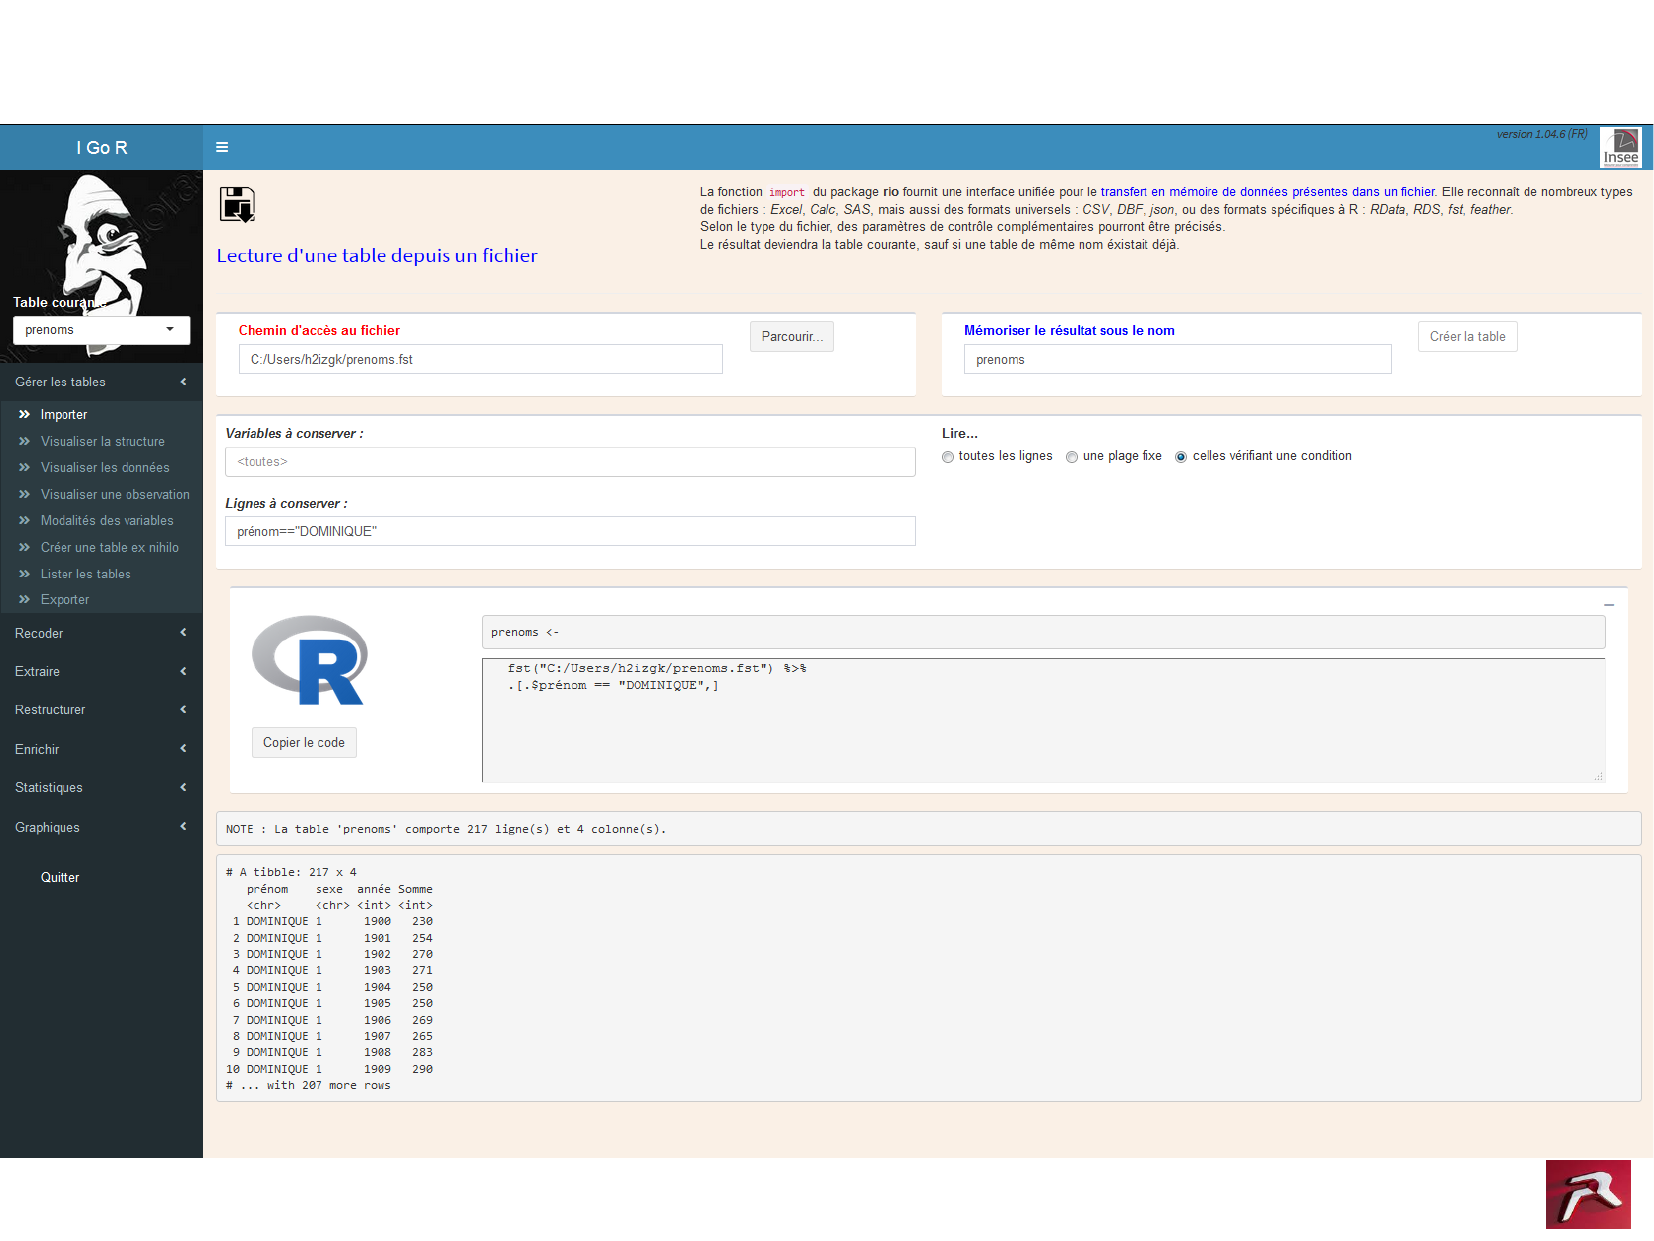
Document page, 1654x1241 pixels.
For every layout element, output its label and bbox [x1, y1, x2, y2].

picture [0, 124, 1654, 1158]
picture [1546, 1160, 1631, 1229]
